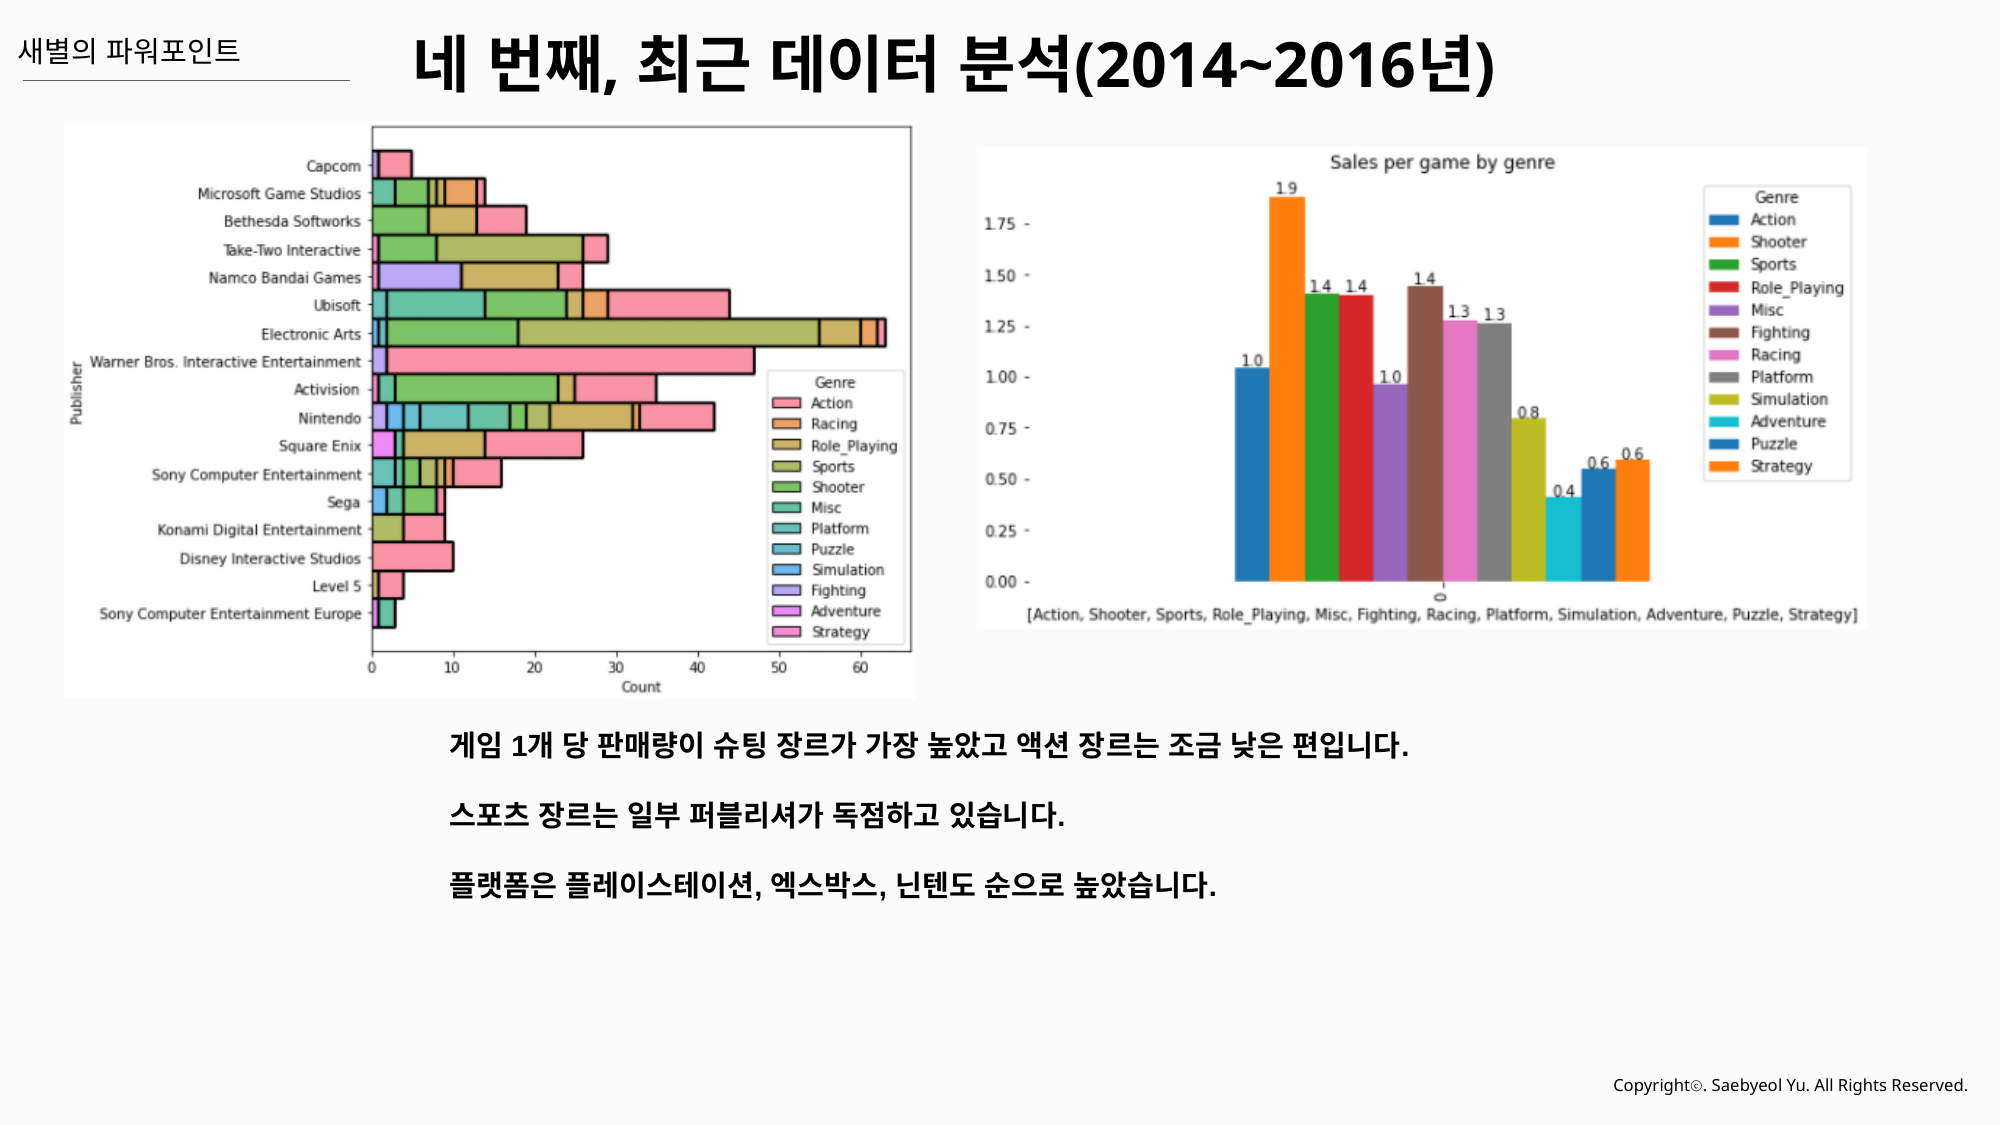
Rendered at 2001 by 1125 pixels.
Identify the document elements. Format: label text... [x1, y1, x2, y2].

picture [977, 147, 1867, 629]
text_box 새별의 파워포인트 [2, 25, 257, 76]
picture [64, 121, 916, 699]
text_box 게임 1개 당 판매량이 슈팅 장르가 가장 높았고 액션 장르는 조금 낮은 편입니다. 스포츠 장르는 일부 퍼블리셔가 독점하고 있습니다. 플랫폼은 플레이스테이션, 엑스박스, 닌텐도 순으로 높았습니다. [434, 719, 1425, 910]
text_box 네 번째, 최근 데이터 분석(2014~2016년) [397, 17, 1511, 108]
